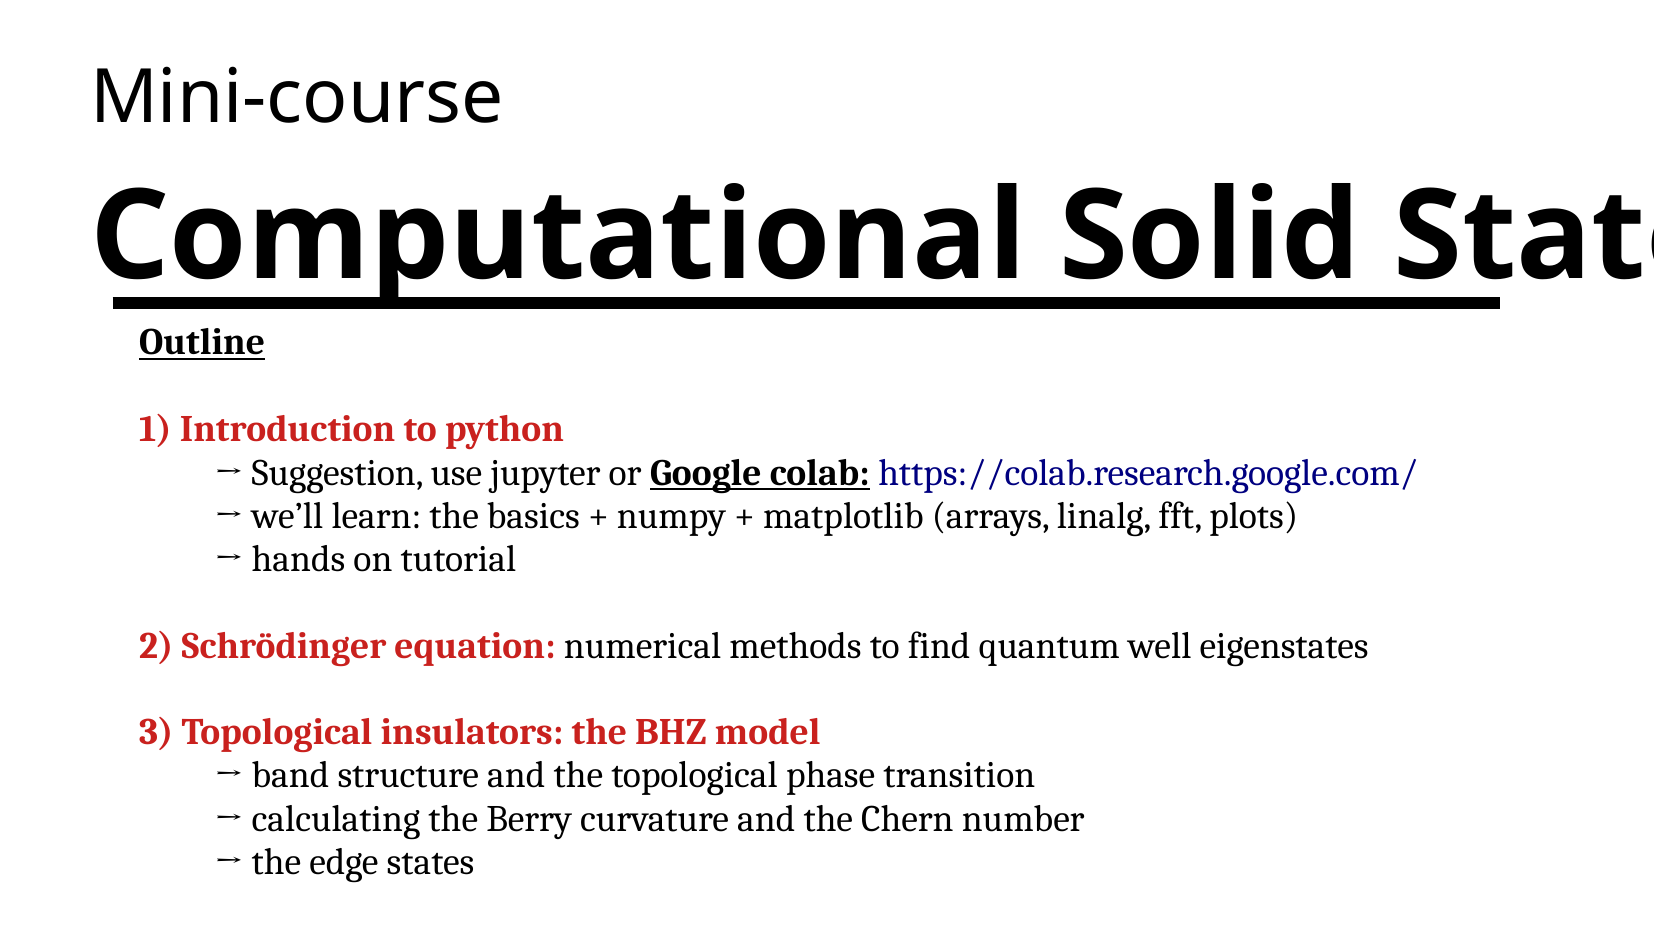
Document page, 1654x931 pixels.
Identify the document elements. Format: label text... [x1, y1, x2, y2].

text_box Outline 1) Introduction to python → Suggestion, use jupyter or Google colab: https://colab.research.google.com/ → we’ll learn: the basics + numpy + matplotlib (arrays, linalg, fft, plots) → hands on tutorial 2) Schrödinger equation: numerical methods to find quantum well eigenstates 3) Topological insulators: the BHZ model → band structure and the topological phase transition → calculating the Berry curvature and the Chern number → the edge states [124, 313, 1496, 901]
text_box Mini-course Computational Solid State Physics [75, 34, 1563, 302]
